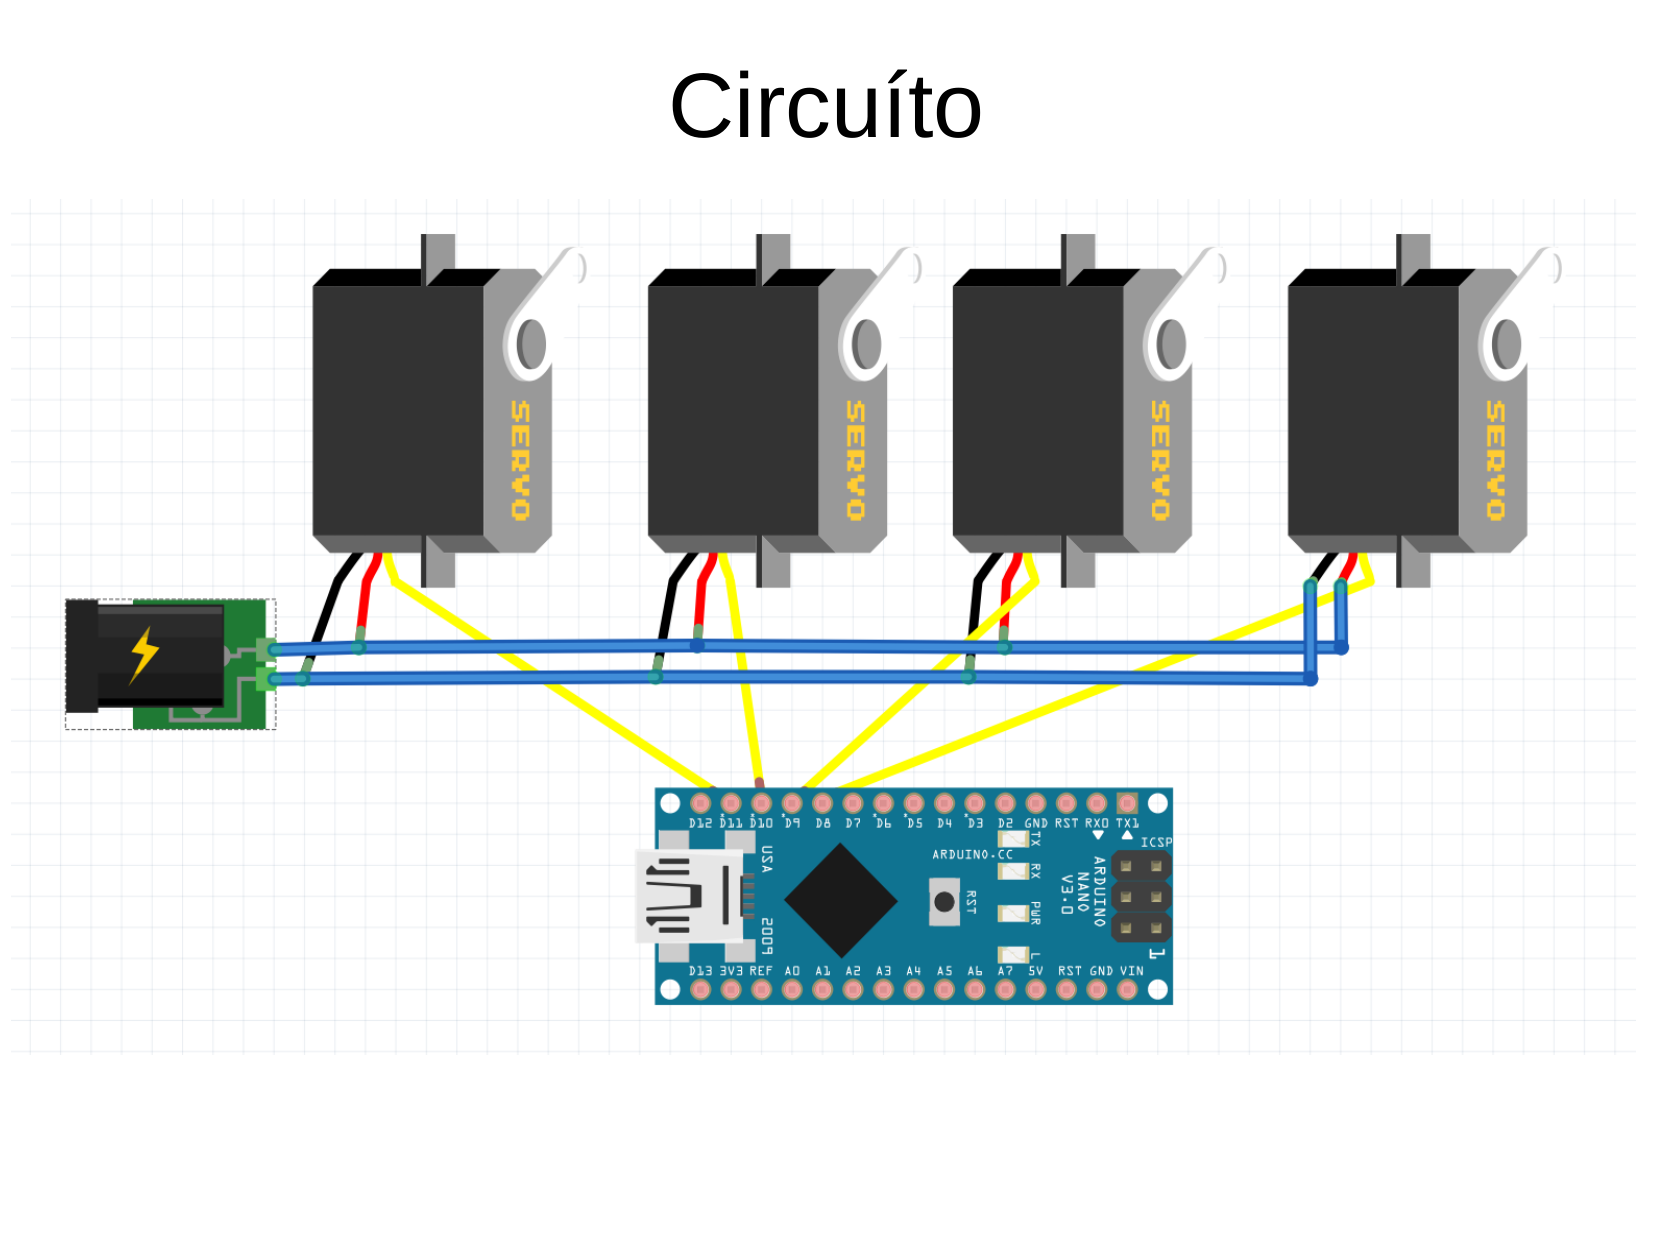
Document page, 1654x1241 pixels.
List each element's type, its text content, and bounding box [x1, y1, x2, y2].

picture [11, 199, 1636, 1055]
title Circuíto [82, 2, 1571, 210]
